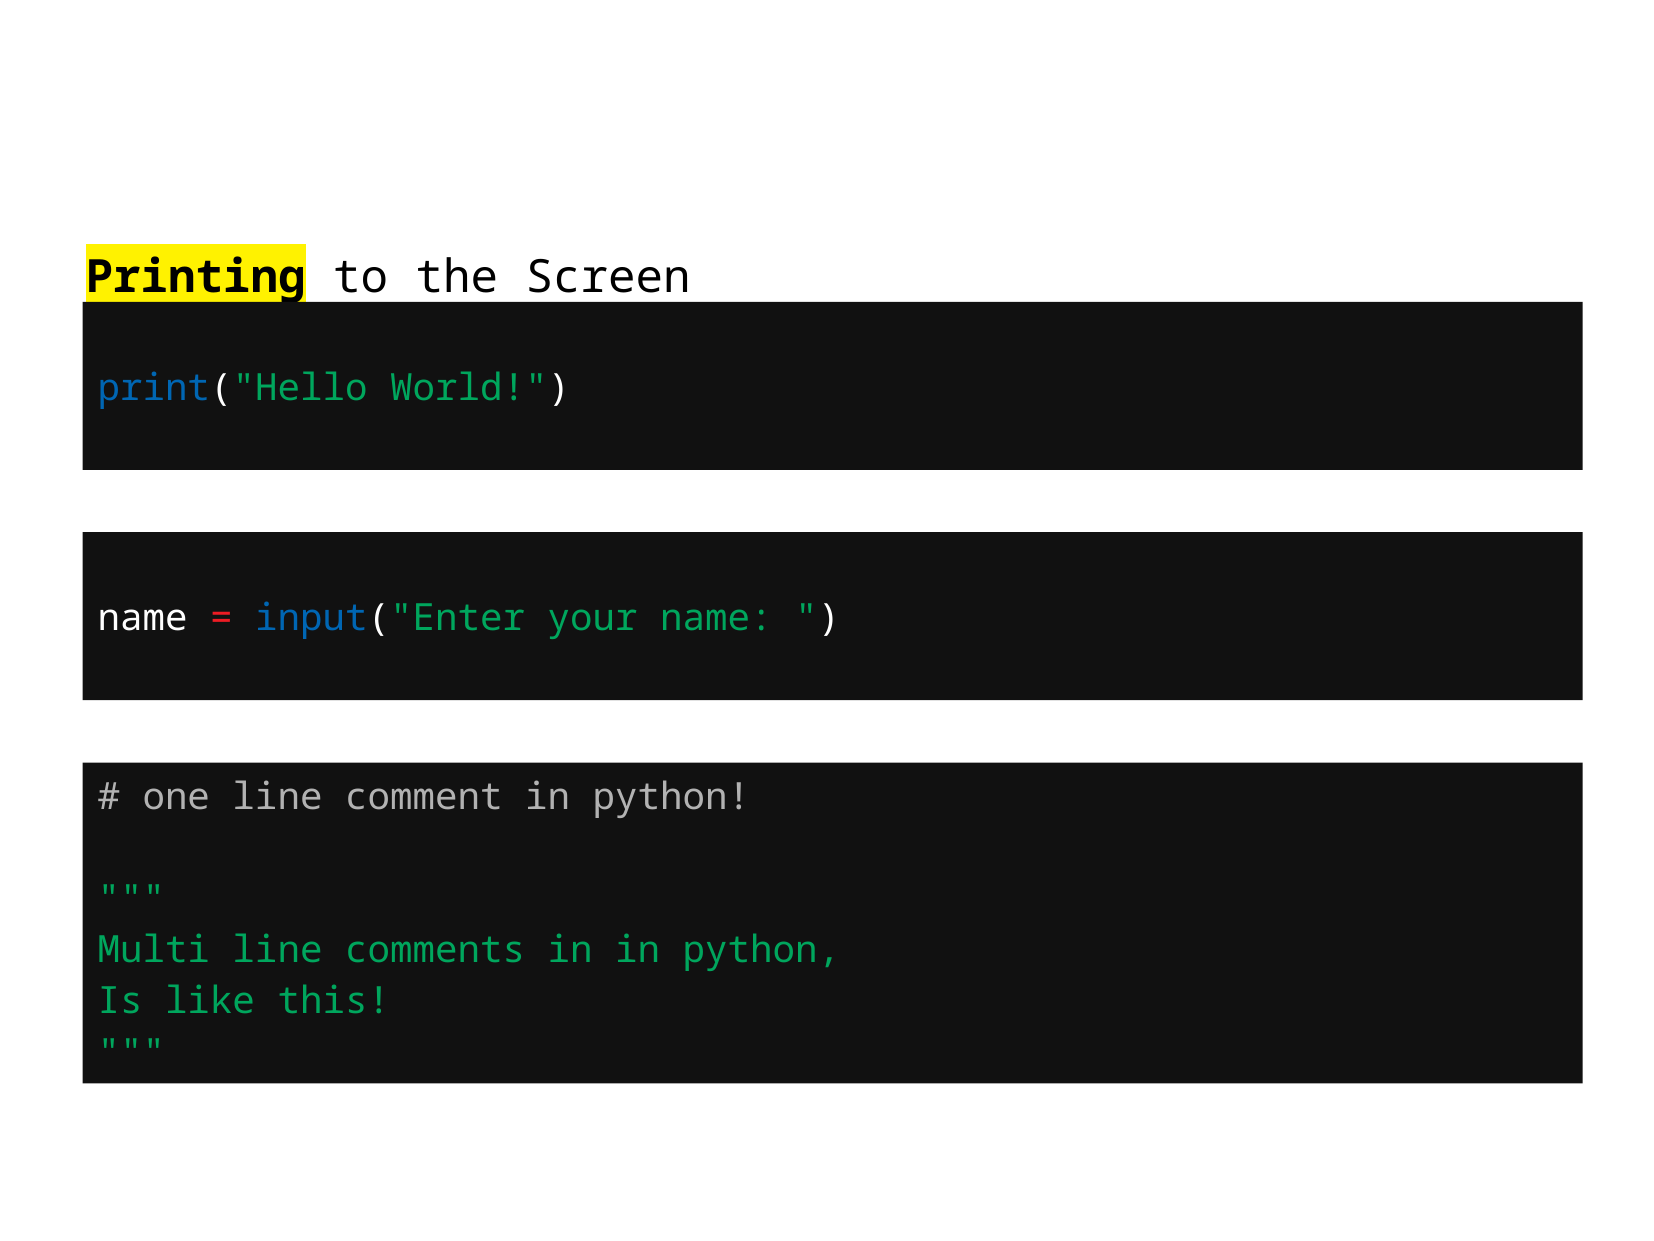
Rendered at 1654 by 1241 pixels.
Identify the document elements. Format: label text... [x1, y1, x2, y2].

text_box Printing to the Screen Reading Keyboard Input Comments [70, 236, 1571, 790]
text_box name = input("Enter your name: ") [82, 532, 1583, 661]
text_box # one line comment in python! """ Multi line comments in in python, Is like this! """ [82, 762, 1583, 1004]
text_box print("Hello World!") [82, 301, 1583, 430]
